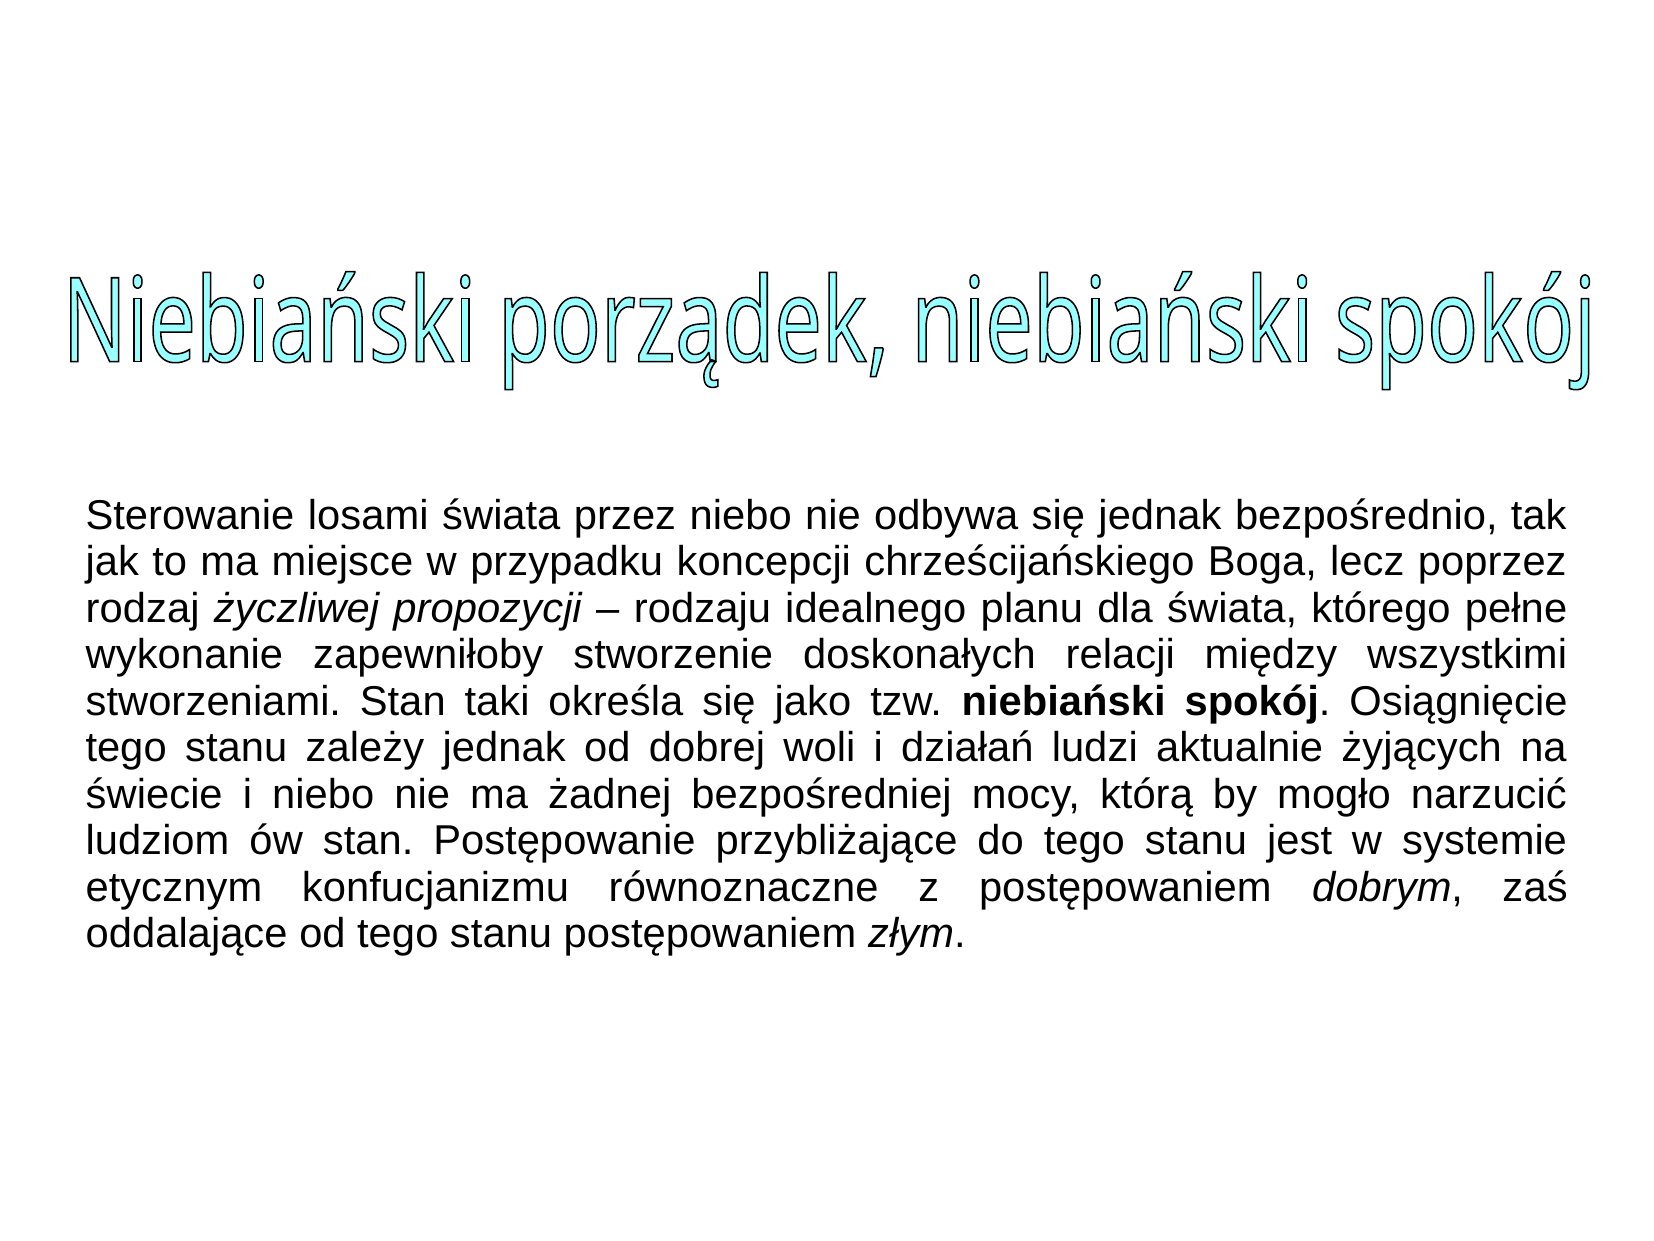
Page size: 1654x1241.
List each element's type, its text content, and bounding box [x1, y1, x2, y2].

text_box Niebiański porządek, niebiański spokój [1040, 272, 1081, 363]
text_box Niebiański porządek, niebiański spokój [1382, 297, 1423, 390]
text_box Niebiański porządek, niebiański spokój [778, 297, 818, 363]
text_box Niebiański porządek, niebiański spokój [1485, 272, 1523, 362]
text_box Niebiański porządek, niebiański spokój [273, 297, 311, 363]
text_box Niebiański porządek, niebiański spokój [1110, 297, 1147, 363]
text_box Niebiański porządek, niebiański spokój [1527, 297, 1570, 363]
text_box Niebiański porządek, niebiański spokój [638, 298, 672, 362]
text_box Niebiański porządek, niebiański spokój [608, 297, 635, 362]
text_box Sterowanie losami świata przez niebo nie odbywa się jednak bezpośrednio, tak jak to ma miejsce w przypadku koncepcji chrześcijańskiego Boga, lecz poprzez rodzaj życzliwej propozycji – rodzaju idealnego planu dla świata, którego pełne wykonanie zapewniłoby stworzenie doskonałych relacji między wszystkimi stworzeniami. Stan taki określa się jako tzw. niebiański spokój. Osiągnięcie tego stanu zależy jednak od dobrej woli i działań ludzi aktualnie żyjących na świecie i niebo nie ma żadnej bezpośredniej mocy, którą by mogło narzucić ludziom ów stan. Postępowanie przybliżające do tego stanu jest w systemie etycznym konfucjanizmu równoznaczne z postępowaniem dobrym, zaś oddalające od tego stanu postępowaniem złym. [70, 484, 1583, 968]
text_box Niebiański porządek, niebiański spokój [679, 297, 718, 388]
text_box Niebiański porządek, niebiański spokój [1339, 297, 1372, 363]
text_box Niebiański porządek, niebiański spokój [1253, 272, 1291, 362]
text_box Niebiański porządek, niebiański spokój [203, 272, 244, 363]
text_box Niebiański porządek, niebiański spokój [153, 297, 192, 363]
text_box Niebiański porządek, niebiański spokój [1160, 297, 1199, 362]
text_box Niebiański porządek, niebiański spokój [989, 297, 1029, 363]
text_box Niebiański porządek, niebiański spokój [373, 297, 406, 363]
text_box Niebiański porządek, niebiański spokój [416, 272, 454, 362]
text_box Niebiański porządek, niebiański spokój [918, 297, 957, 362]
text_box Niebiański porządek, niebiański spokój [324, 297, 363, 362]
text_box Niebiański porządek, niebiański spokój [1210, 297, 1243, 363]
text_box Niebiański porządek, niebiański spokój [554, 297, 597, 363]
text_box Niebiański porządek, niebiański spokój [1569, 298, 1589, 390]
text_box Niebiański porządek, niebiański spokój [829, 272, 867, 362]
text_box Niebiański porządek, niebiański spokój [727, 272, 768, 363]
text_box Niebiański porządek, niebiański spokój [1431, 297, 1474, 363]
text_box Niebiański porządek, niebiański spokój [70, 277, 119, 362]
text_box Niebiański porządek, niebiański spokój [505, 297, 546, 390]
